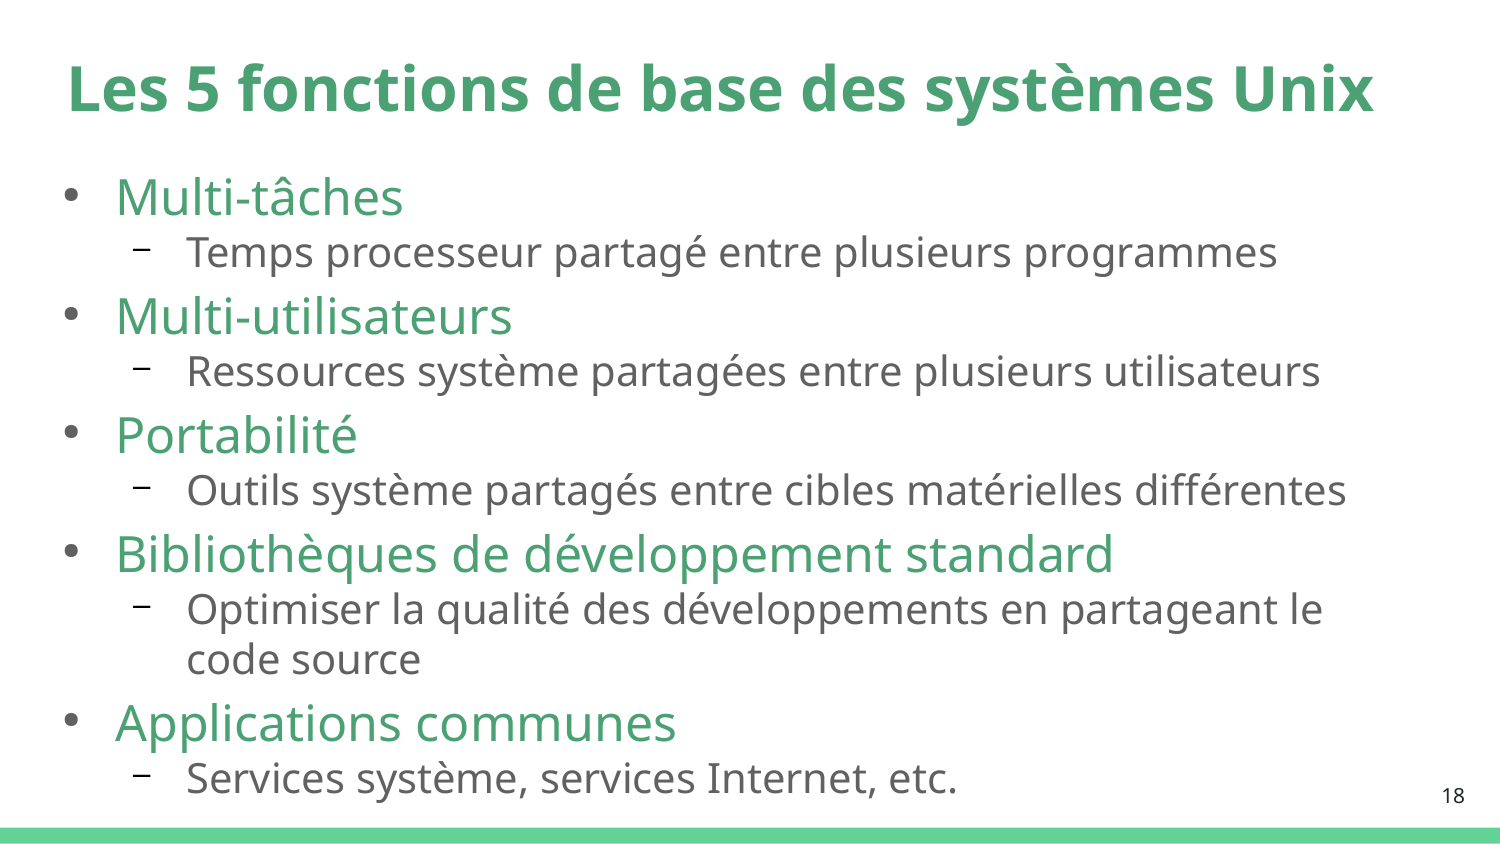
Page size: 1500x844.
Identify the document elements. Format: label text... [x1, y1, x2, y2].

slide_number <numéro> [1389, 764, 1480, 830]
title Les 5 fonctions de base des systèmes Unix [51, 23, 1449, 117]
list Multi-tâches Temps processeur partagé entre plusieurs programmes Multi-utilisateurs Ressources système partagées entre plusieurs utilisateurs Portabilité Outils système partagés entre cibles matérielles différentes Bibliothèques de développement standard Optimiser la qualité des développements en partageant le code source Applications communes Services système, services Internet, etc. [29, 141, 1430, 817]
